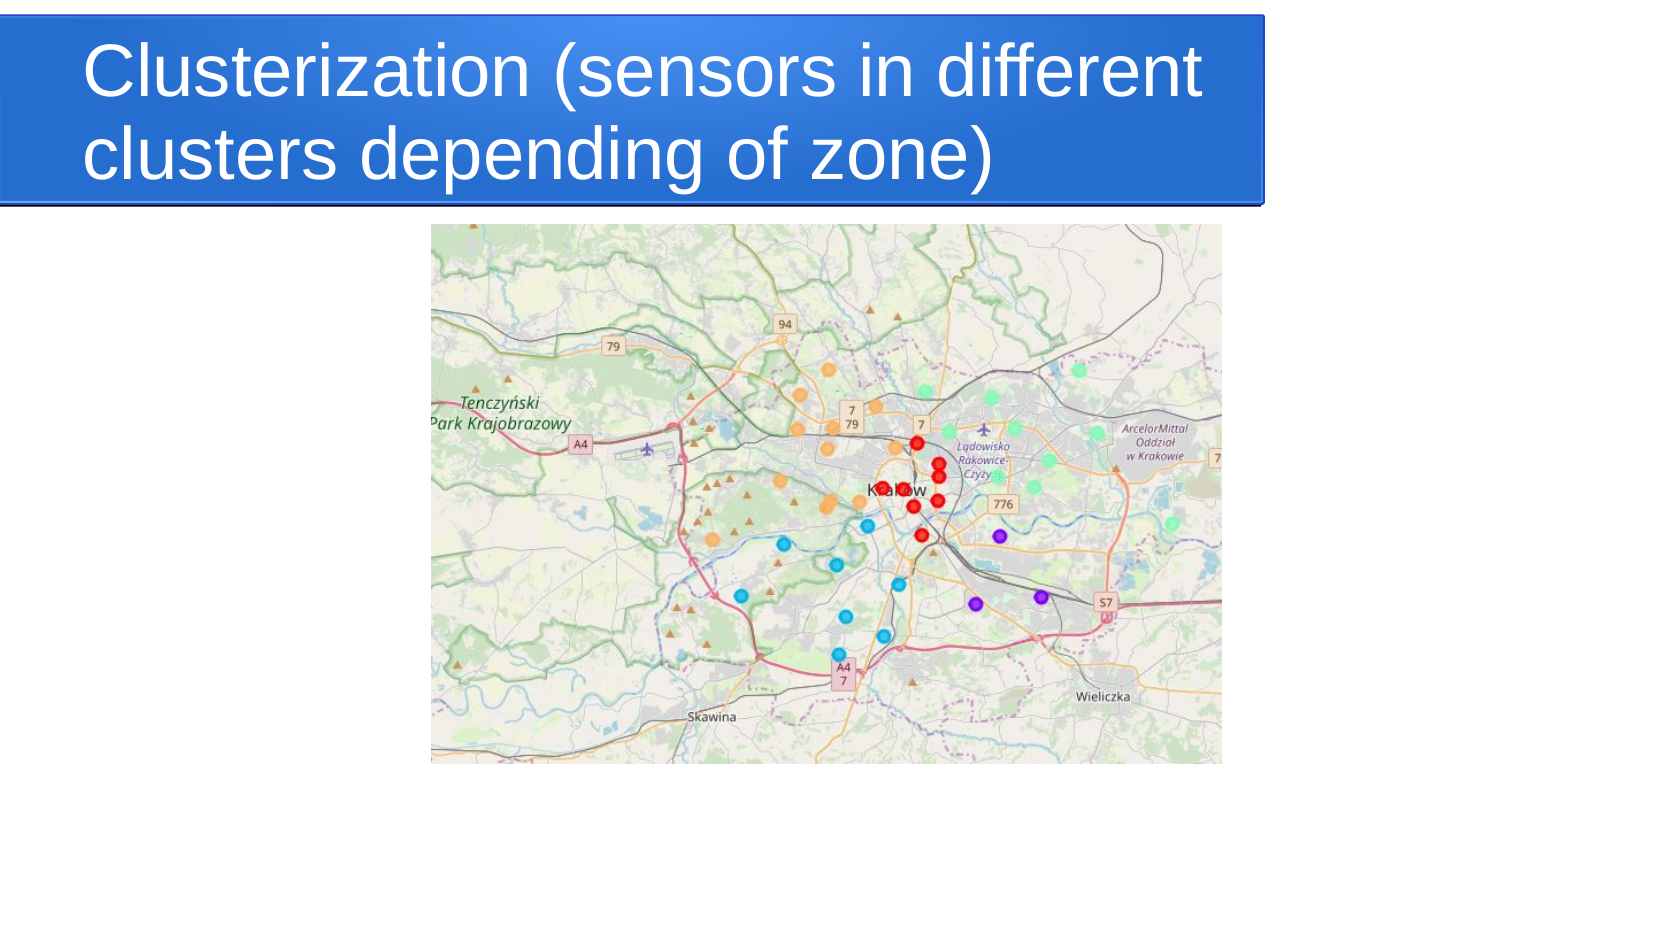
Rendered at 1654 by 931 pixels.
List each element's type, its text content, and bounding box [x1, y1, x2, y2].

picture [431, 224, 1222, 764]
title Clusterization (sensors in different clusters depending of zone) [82, 29, 1235, 196]
